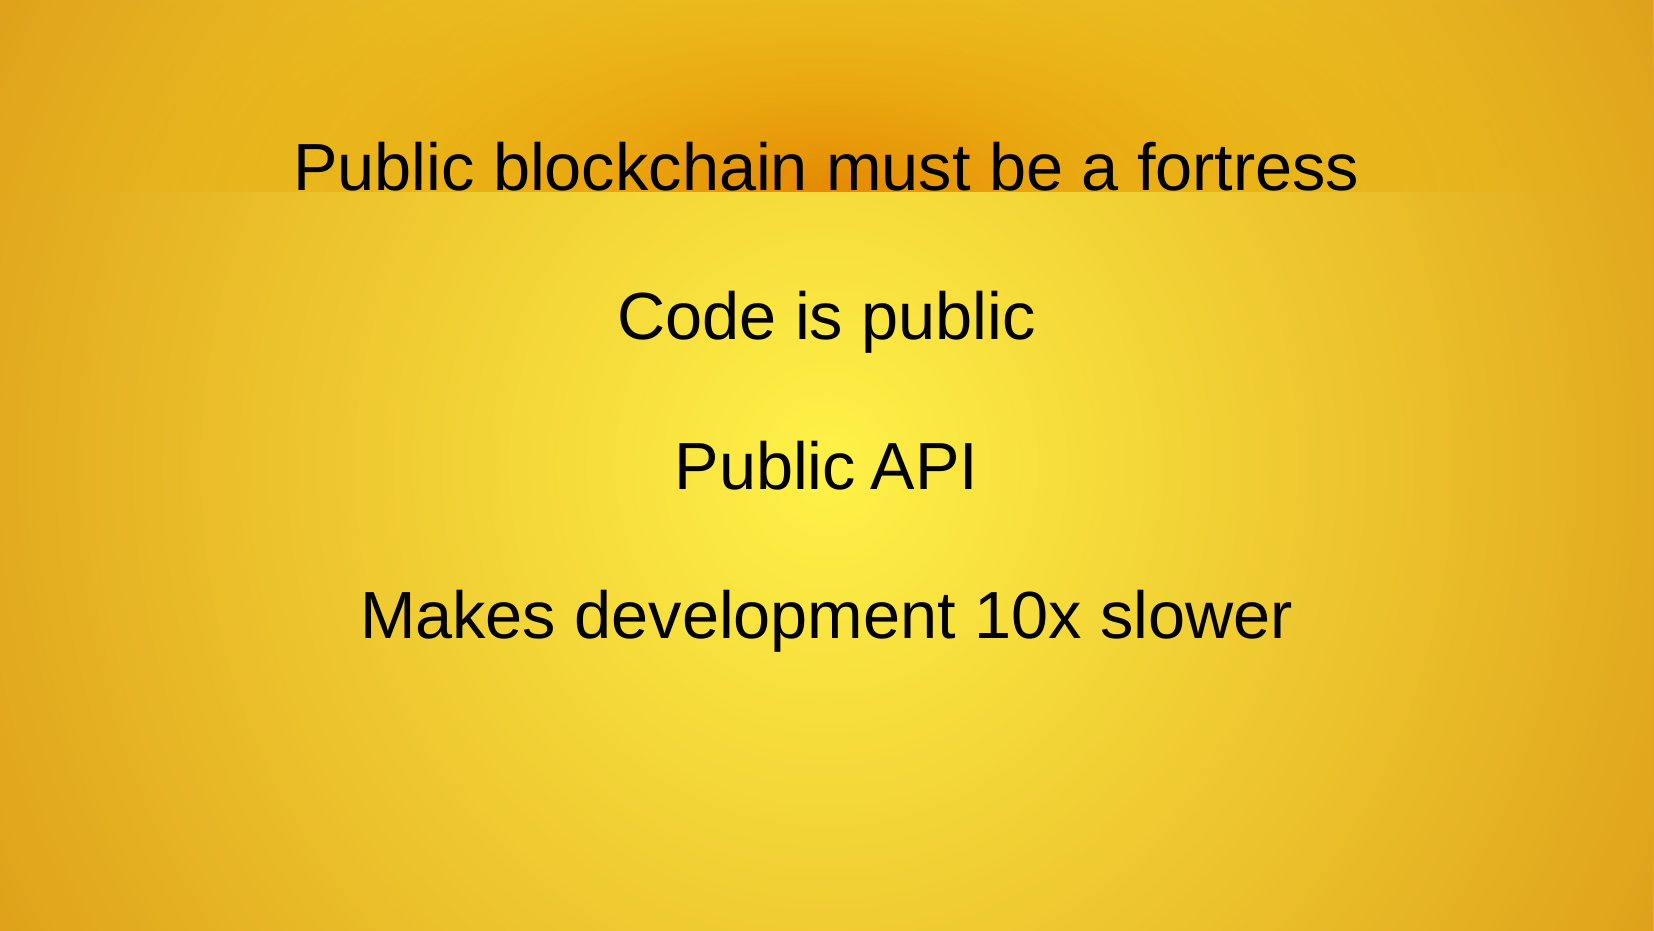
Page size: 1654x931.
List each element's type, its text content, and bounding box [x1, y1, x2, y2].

subtitle Public blockchain must be a fortress Code is public Public API Makes development 10x slower [82, 35, 1571, 748]
